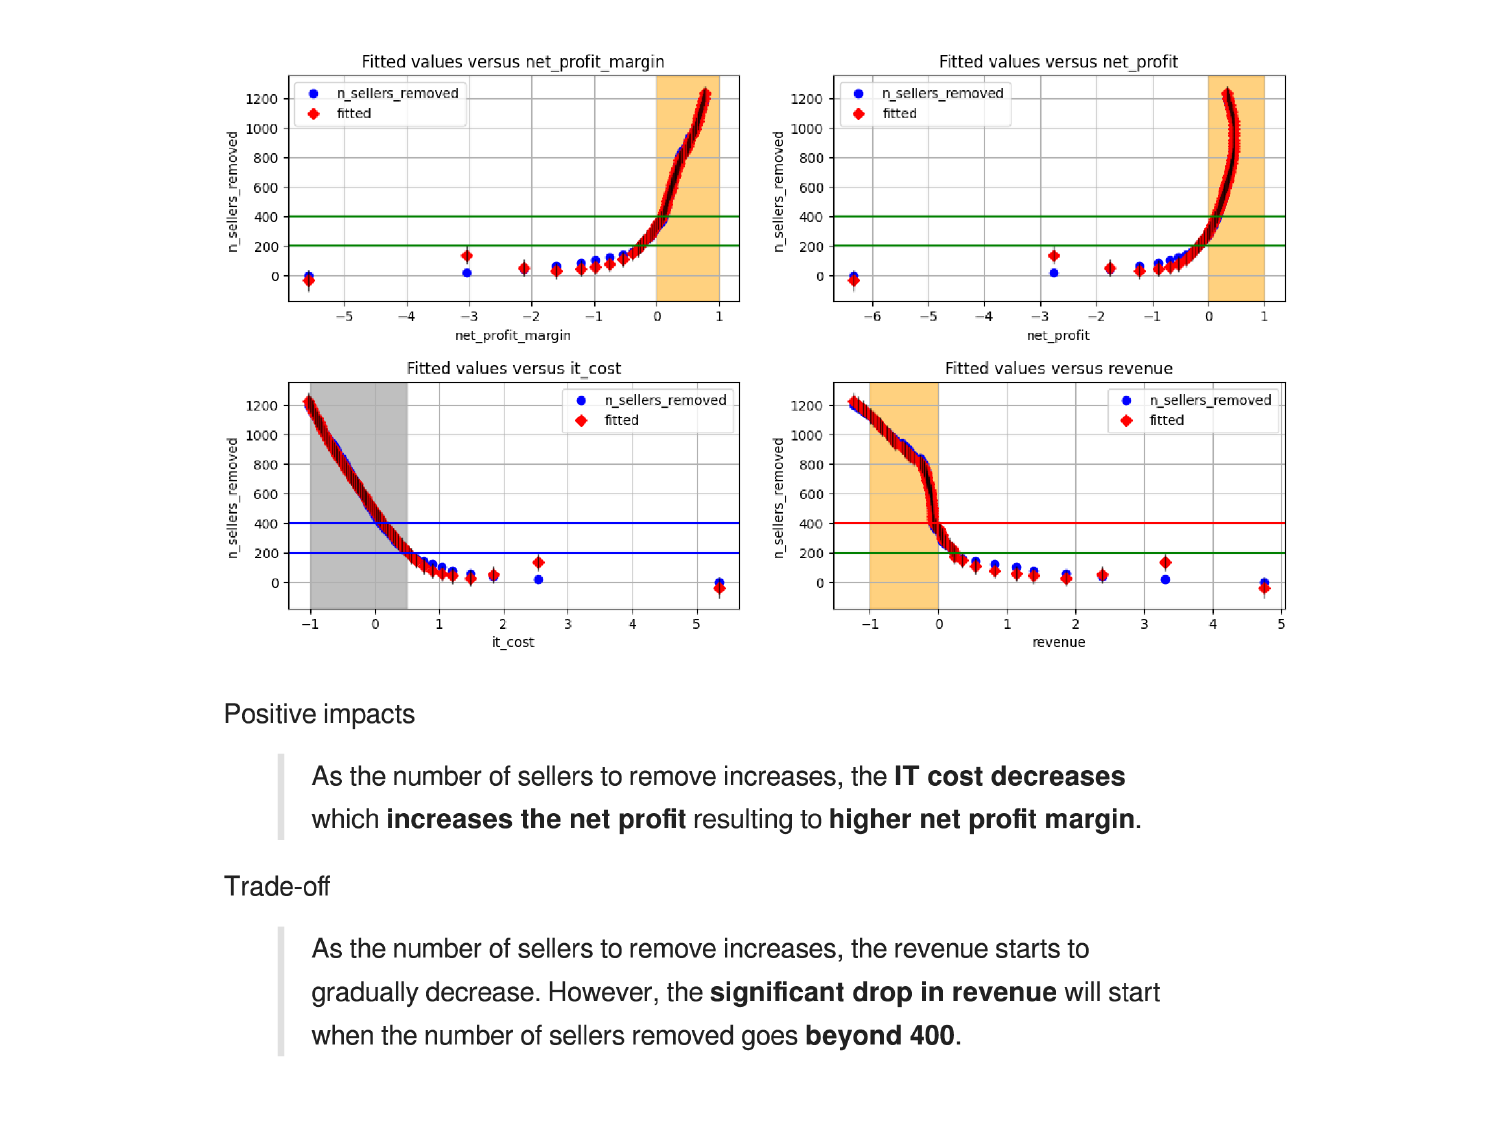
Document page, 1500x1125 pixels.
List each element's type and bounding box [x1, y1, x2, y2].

picture [199, 31, 1301, 1094]
